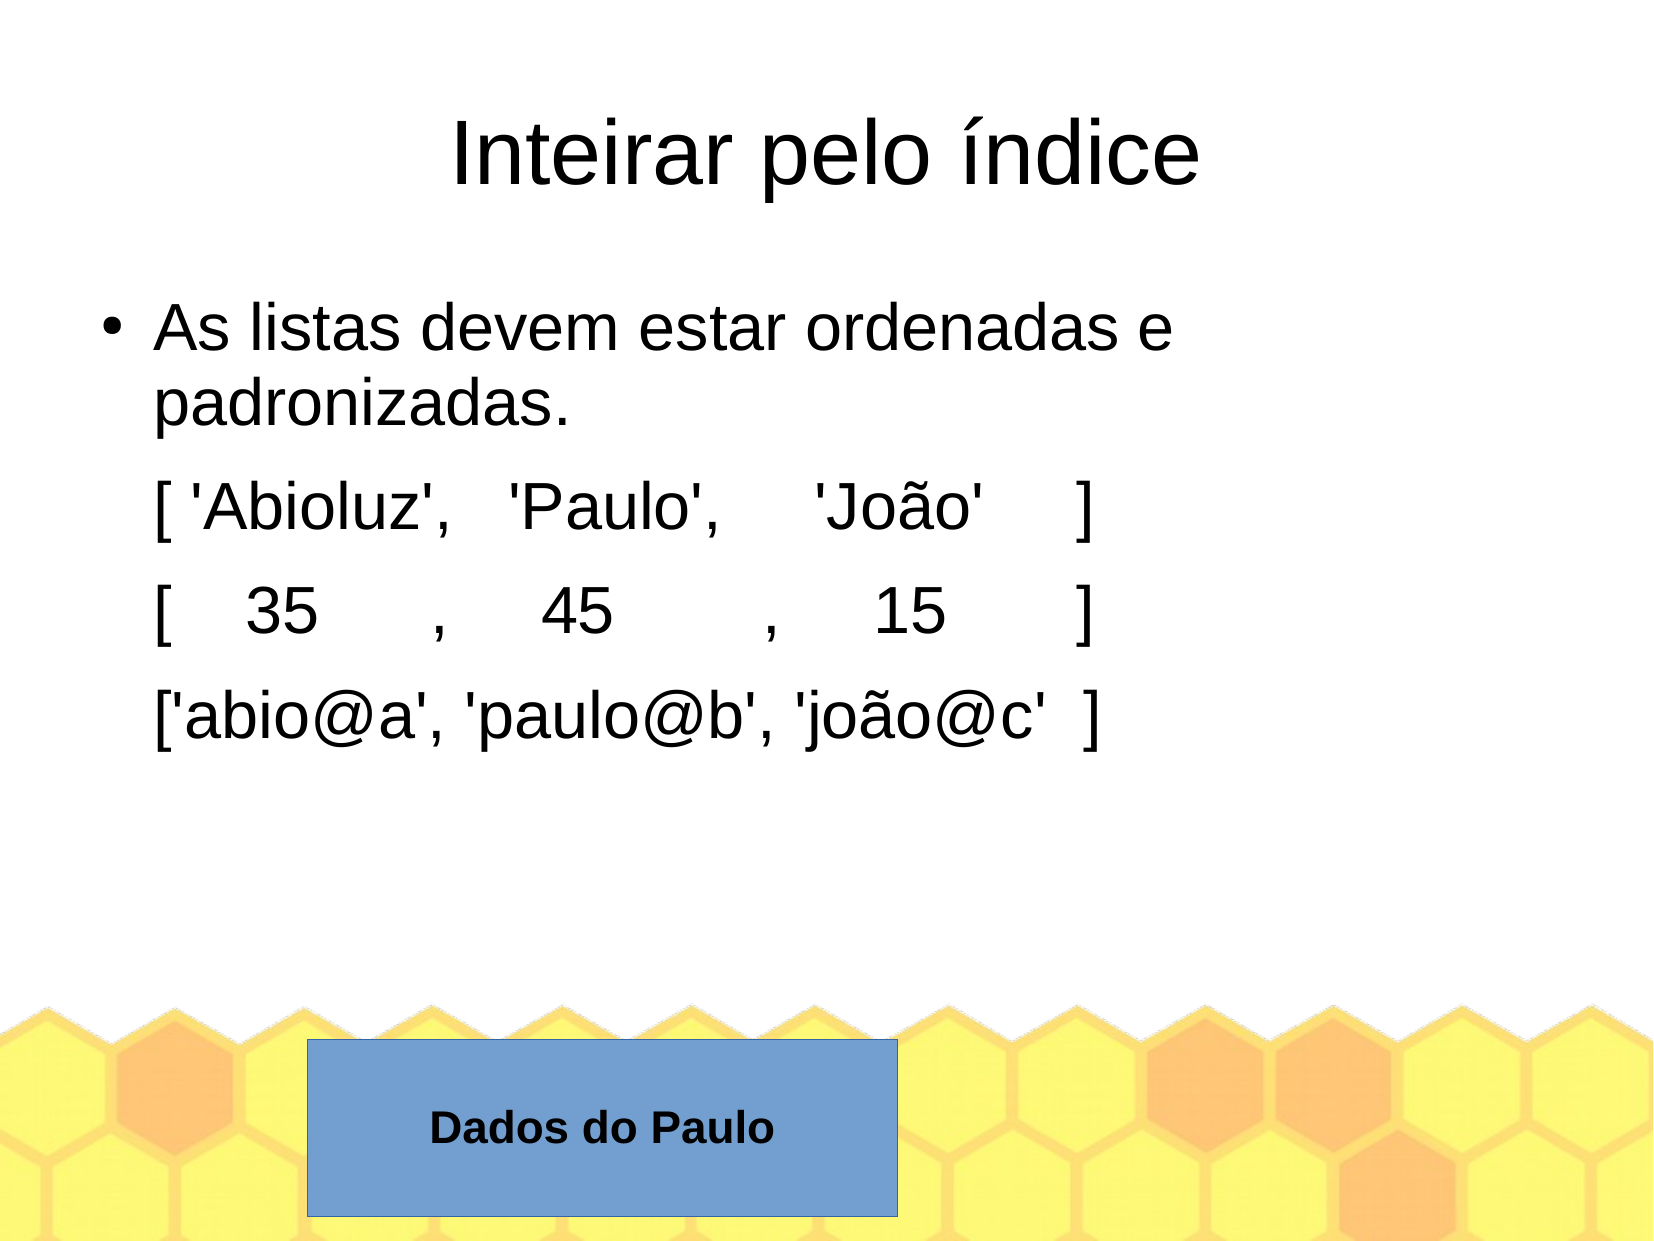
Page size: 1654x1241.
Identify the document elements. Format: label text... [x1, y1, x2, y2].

picture [0, 1001, 1654, 1241]
text_box Dados do Paulo [307, 1039, 898, 1217]
title Inteirar pelo índice [82, 49, 1571, 257]
list As listas devem estar ordenadas e padronizadas. [ 'Abioluz', 'Paulo', 'João' ] [ 35 , 45 , 15 ] ['abio@a', 'paulo@b', 'joão@c' ] [82, 290, 1571, 1010]
